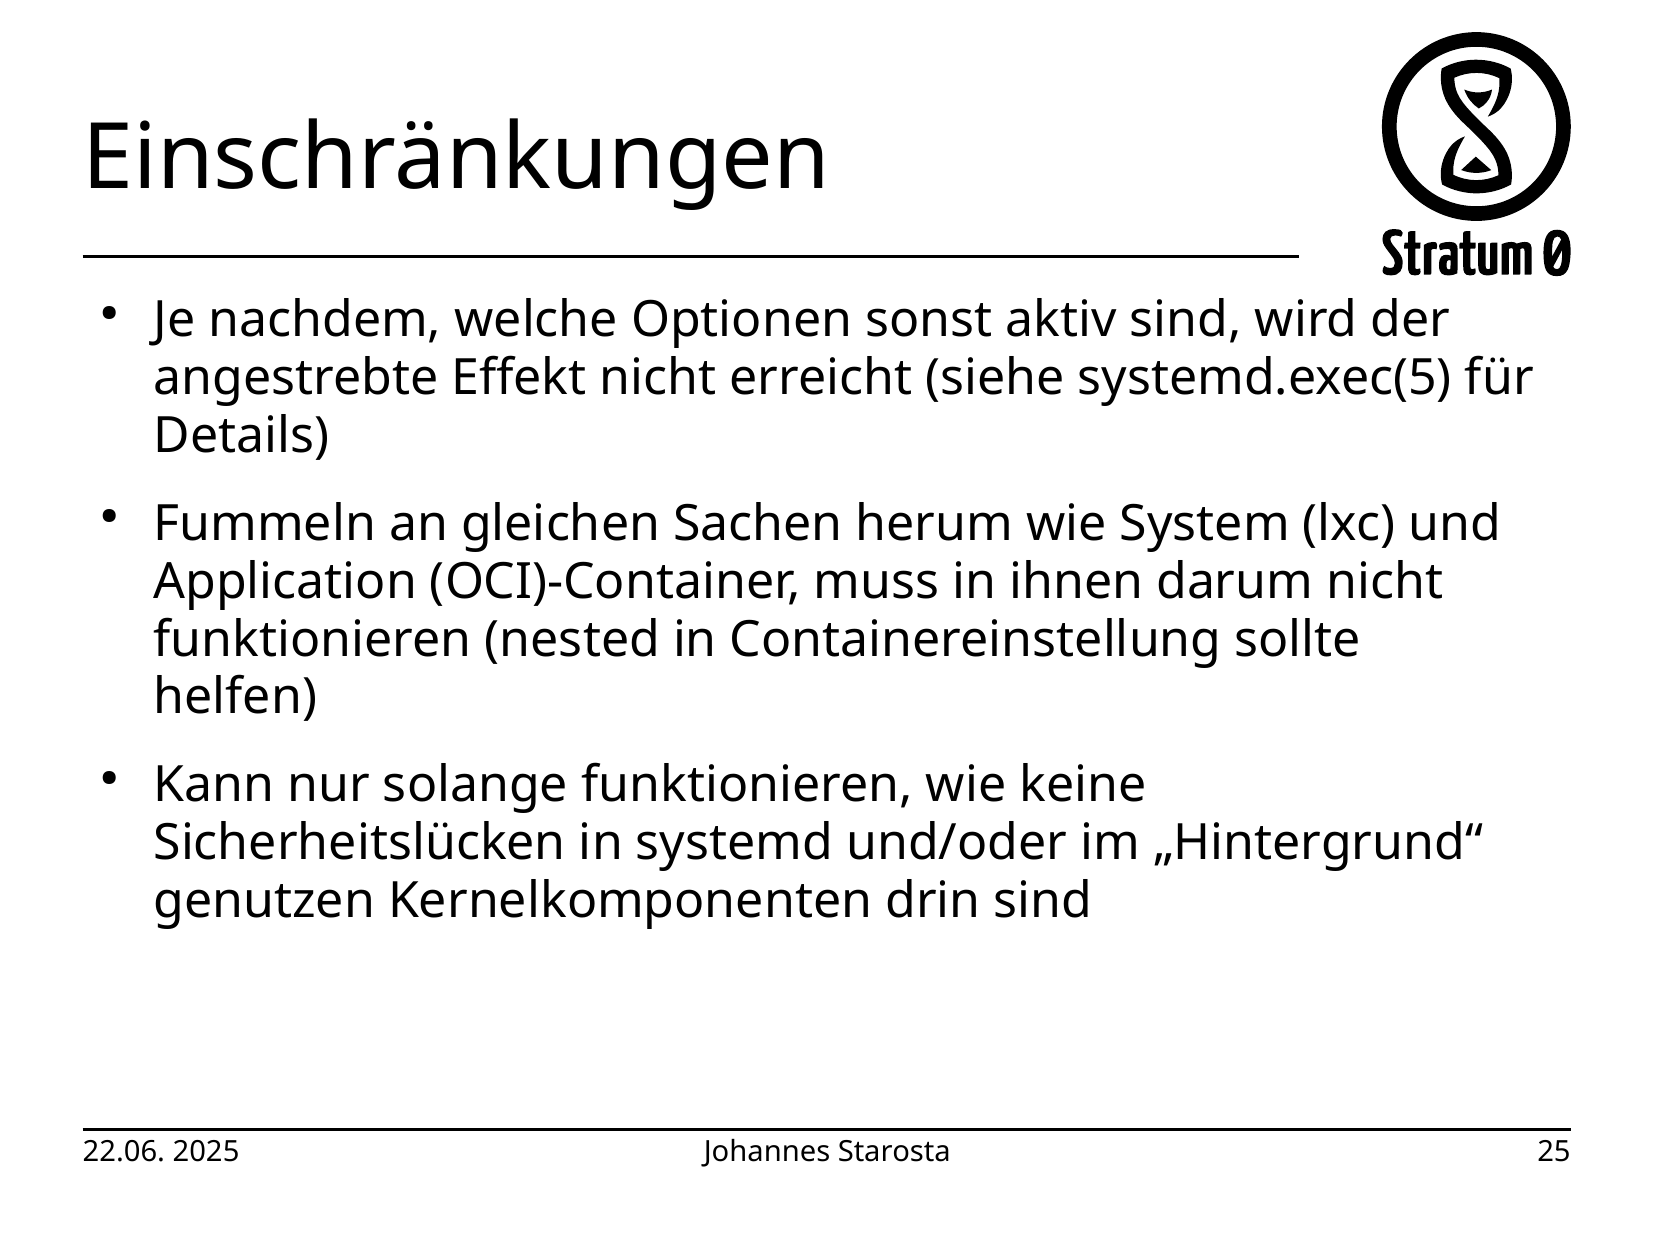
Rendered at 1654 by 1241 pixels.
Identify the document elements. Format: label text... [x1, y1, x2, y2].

title Einschränkungen [82, 49, 1300, 257]
list Je nachdem, welche Optionen sonst aktiv sind, wird der angestrebte Effekt nicht erreicht (siehe systemd.exec(5) für Details) Fummeln an gleichen Sachen herum wie System (lxc) und Application (OCI)-Container, muss in ihnen darum nicht funktionieren (nested in Containereinstellung sollte helfen) Kann nur solange funktionieren, wie keine Sicherheitslücken in systemd und/oder im „Hintergrund“ genutzen Kernelkomponenten drin sind [82, 290, 1538, 1010]
